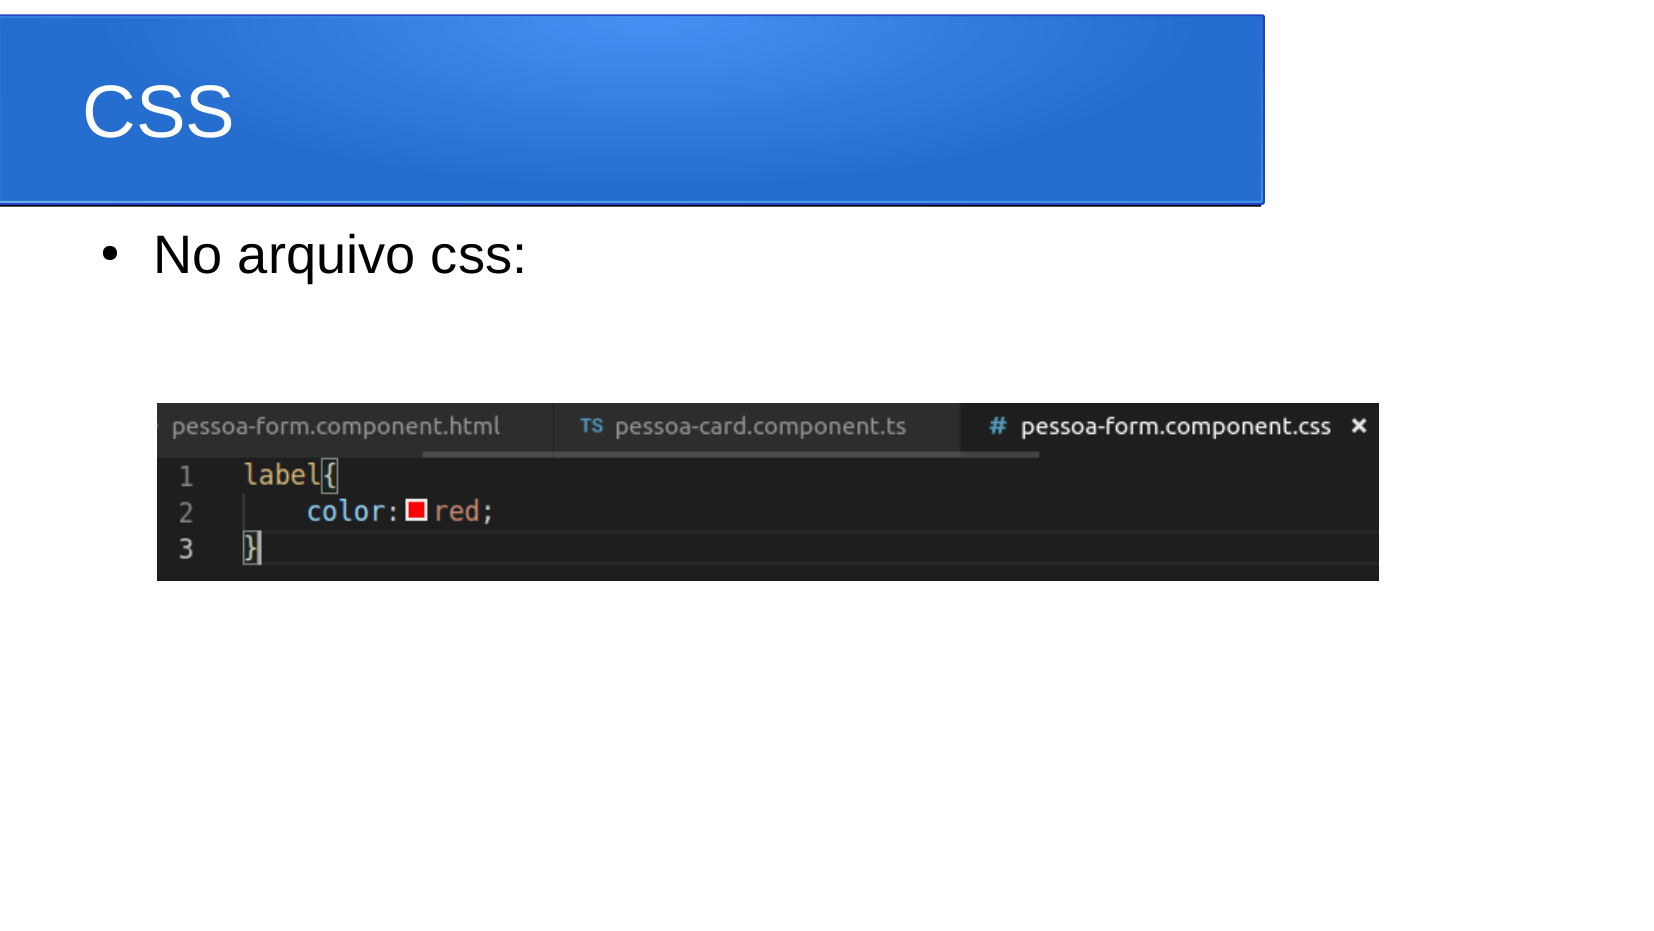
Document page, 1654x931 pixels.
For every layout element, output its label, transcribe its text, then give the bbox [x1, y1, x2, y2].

list No arquivo css: [82, 224, 1571, 764]
picture [157, 403, 1379, 581]
title CSS [82, 35, 1235, 189]
